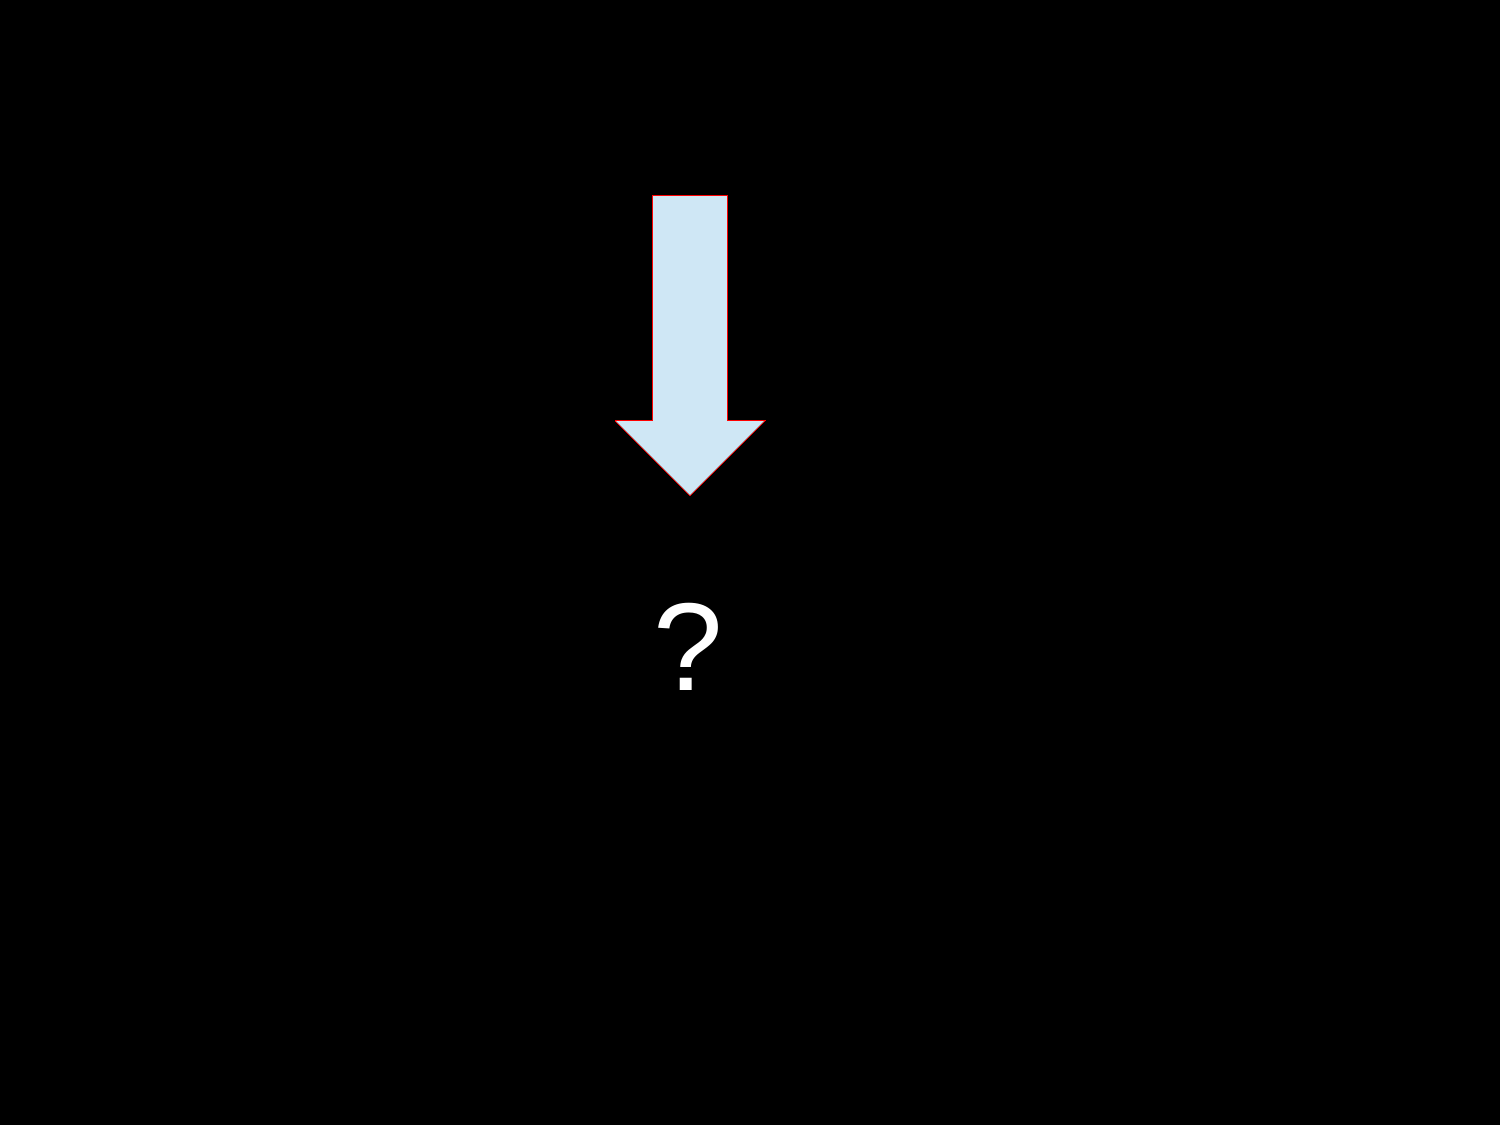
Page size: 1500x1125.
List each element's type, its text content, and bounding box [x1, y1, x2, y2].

text_box ? [639, 570, 739, 725]
text_box [615, 195, 766, 496]
